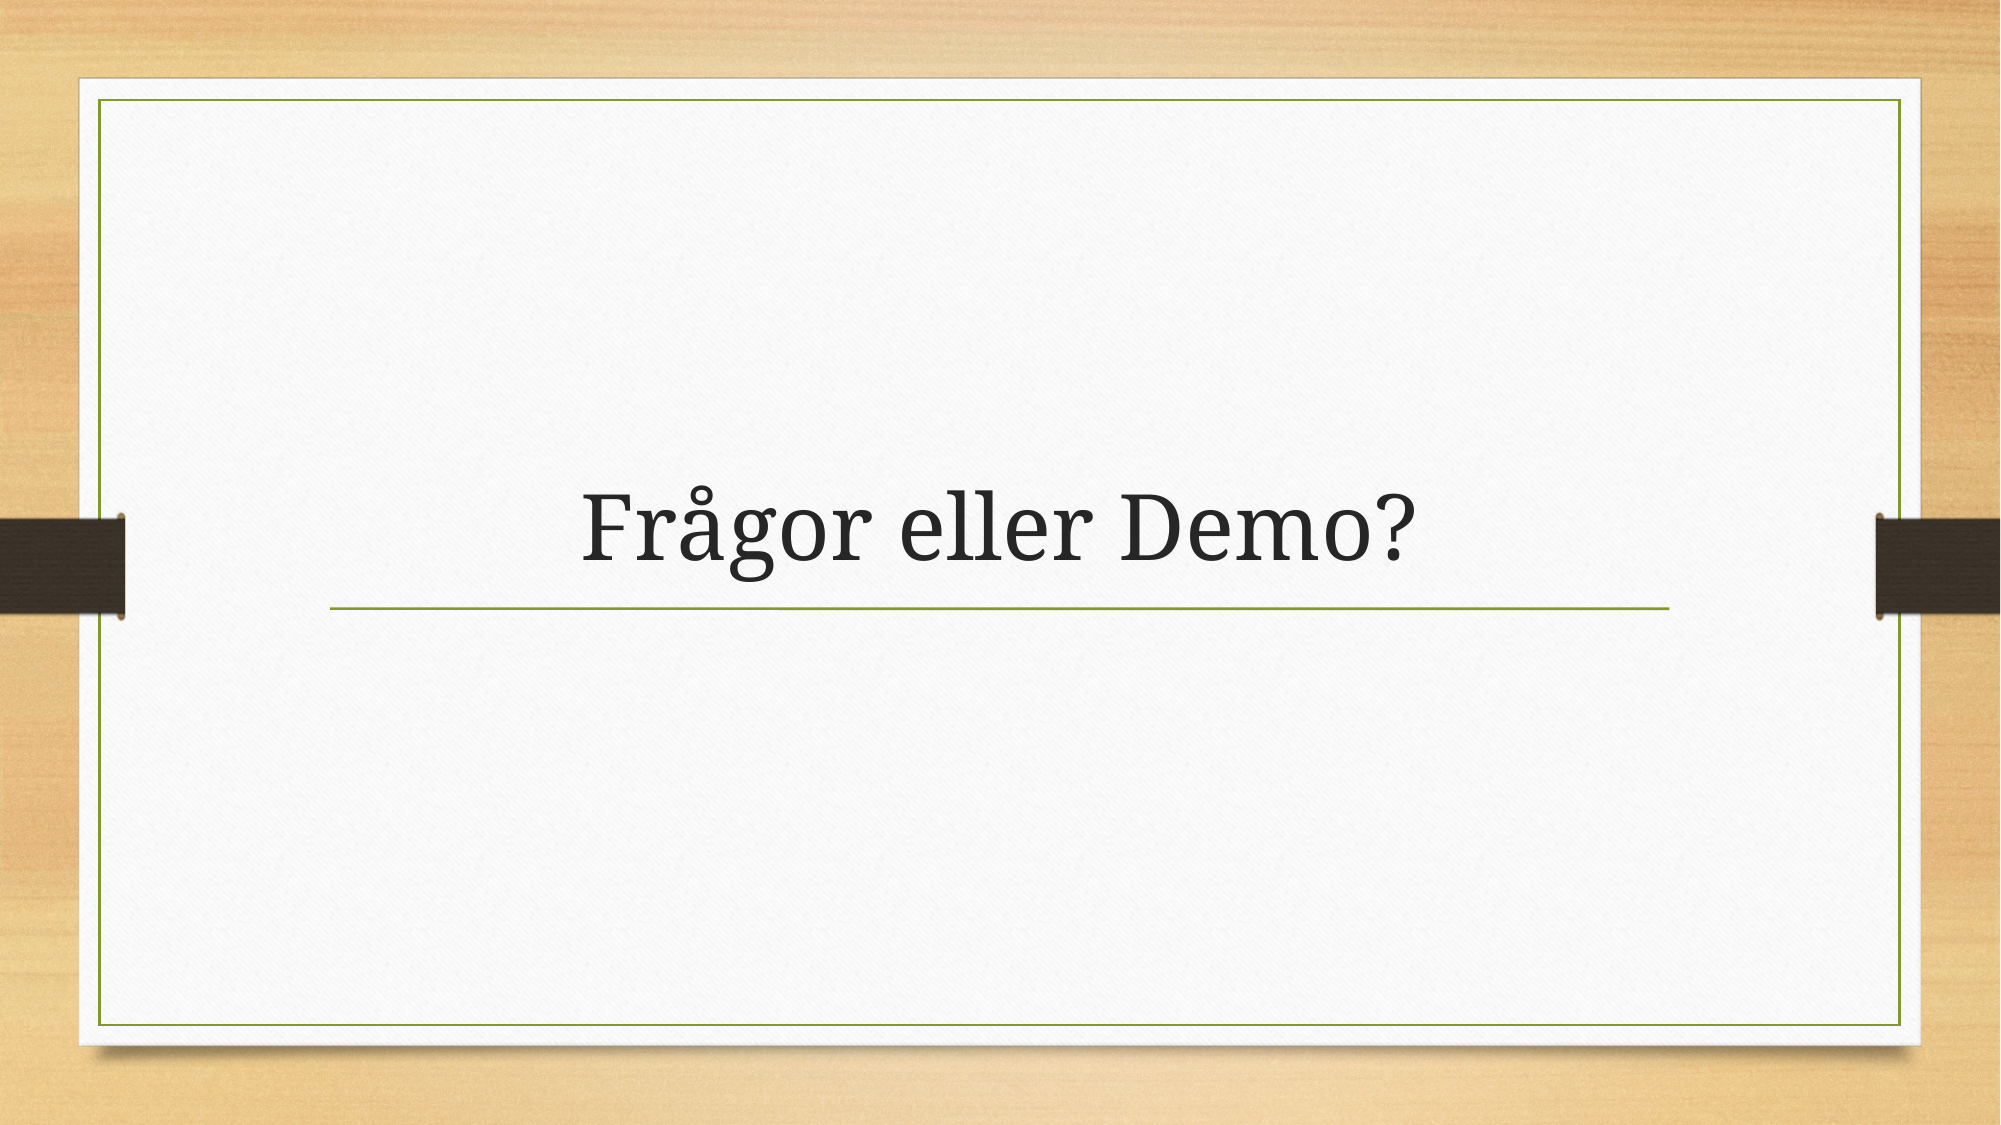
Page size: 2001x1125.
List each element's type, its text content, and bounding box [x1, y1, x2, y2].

picture [0, 0, 2001, 1125]
title Frågor eller Demo? [330, 287, 1669, 587]
